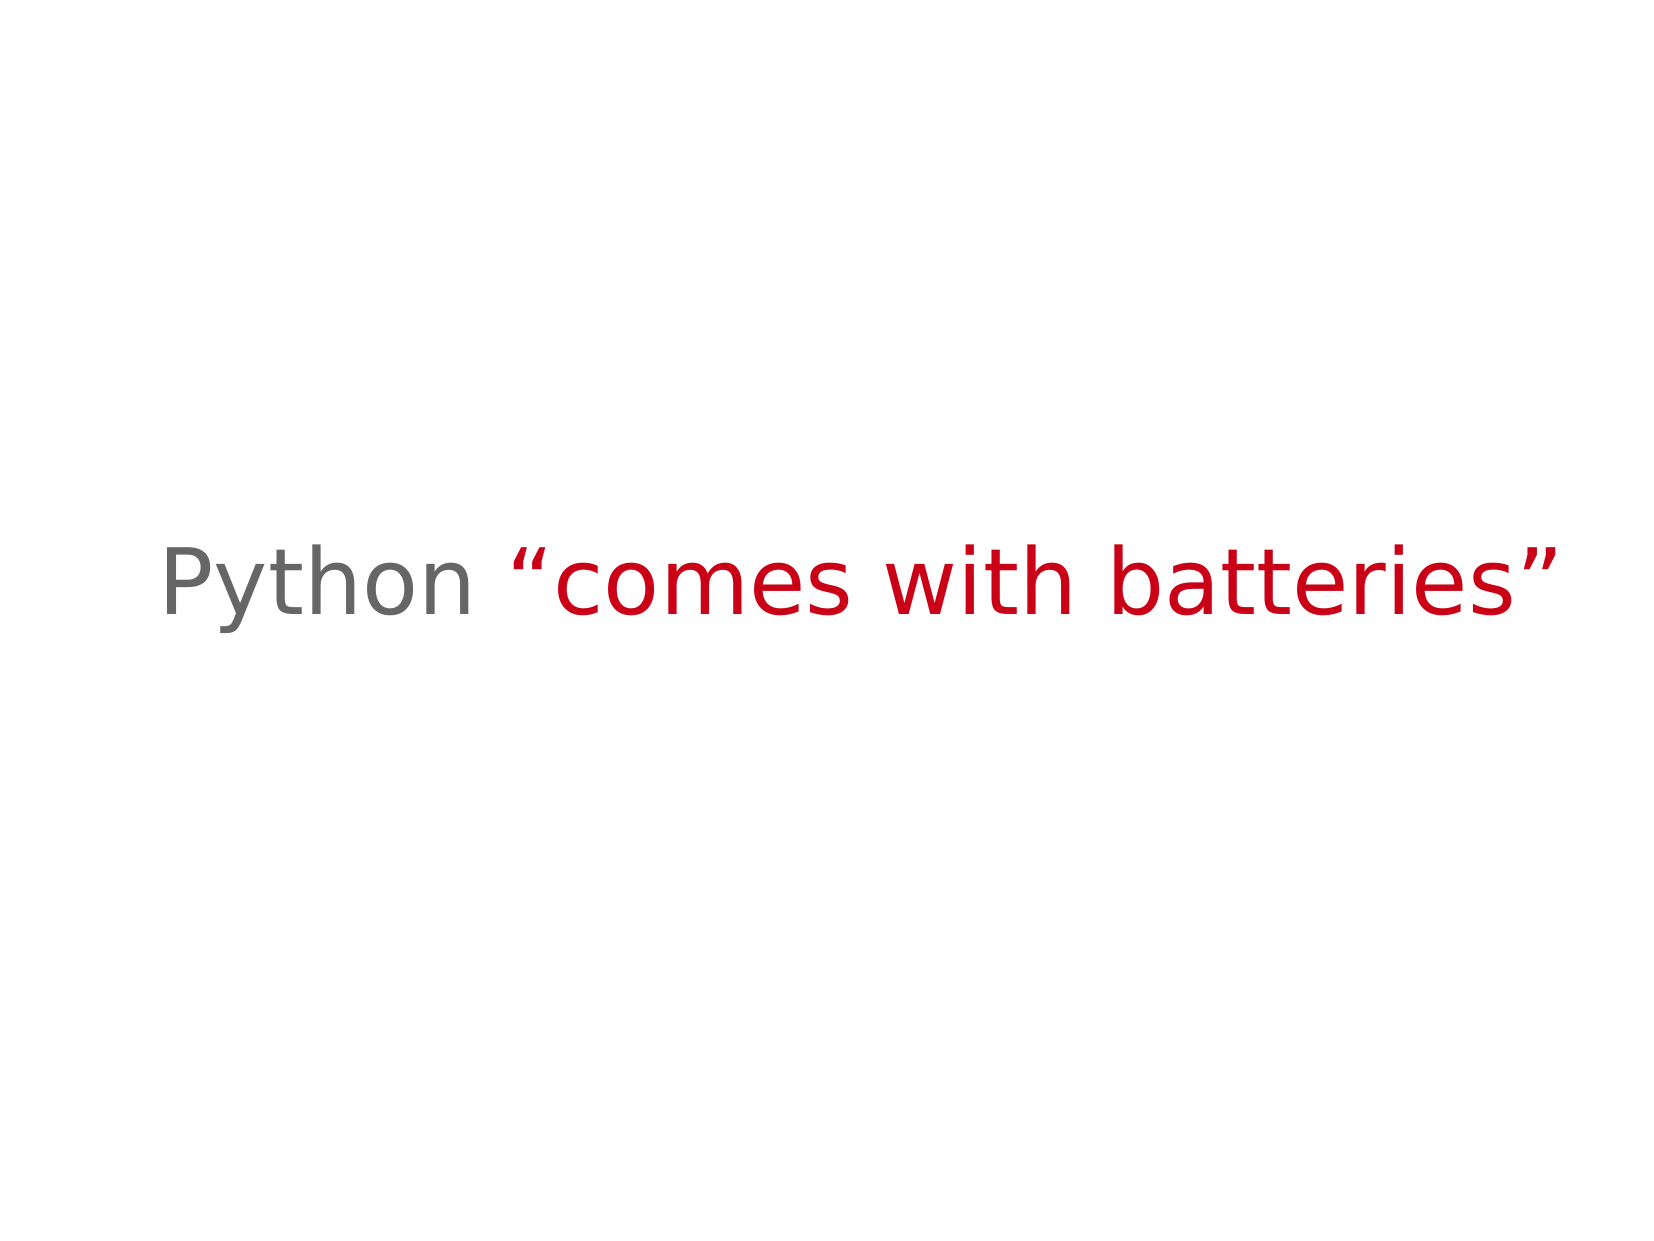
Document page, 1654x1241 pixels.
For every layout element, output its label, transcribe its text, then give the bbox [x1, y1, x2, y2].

subtitle Python “comes with batteries” [82, 56, 1571, 1102]
